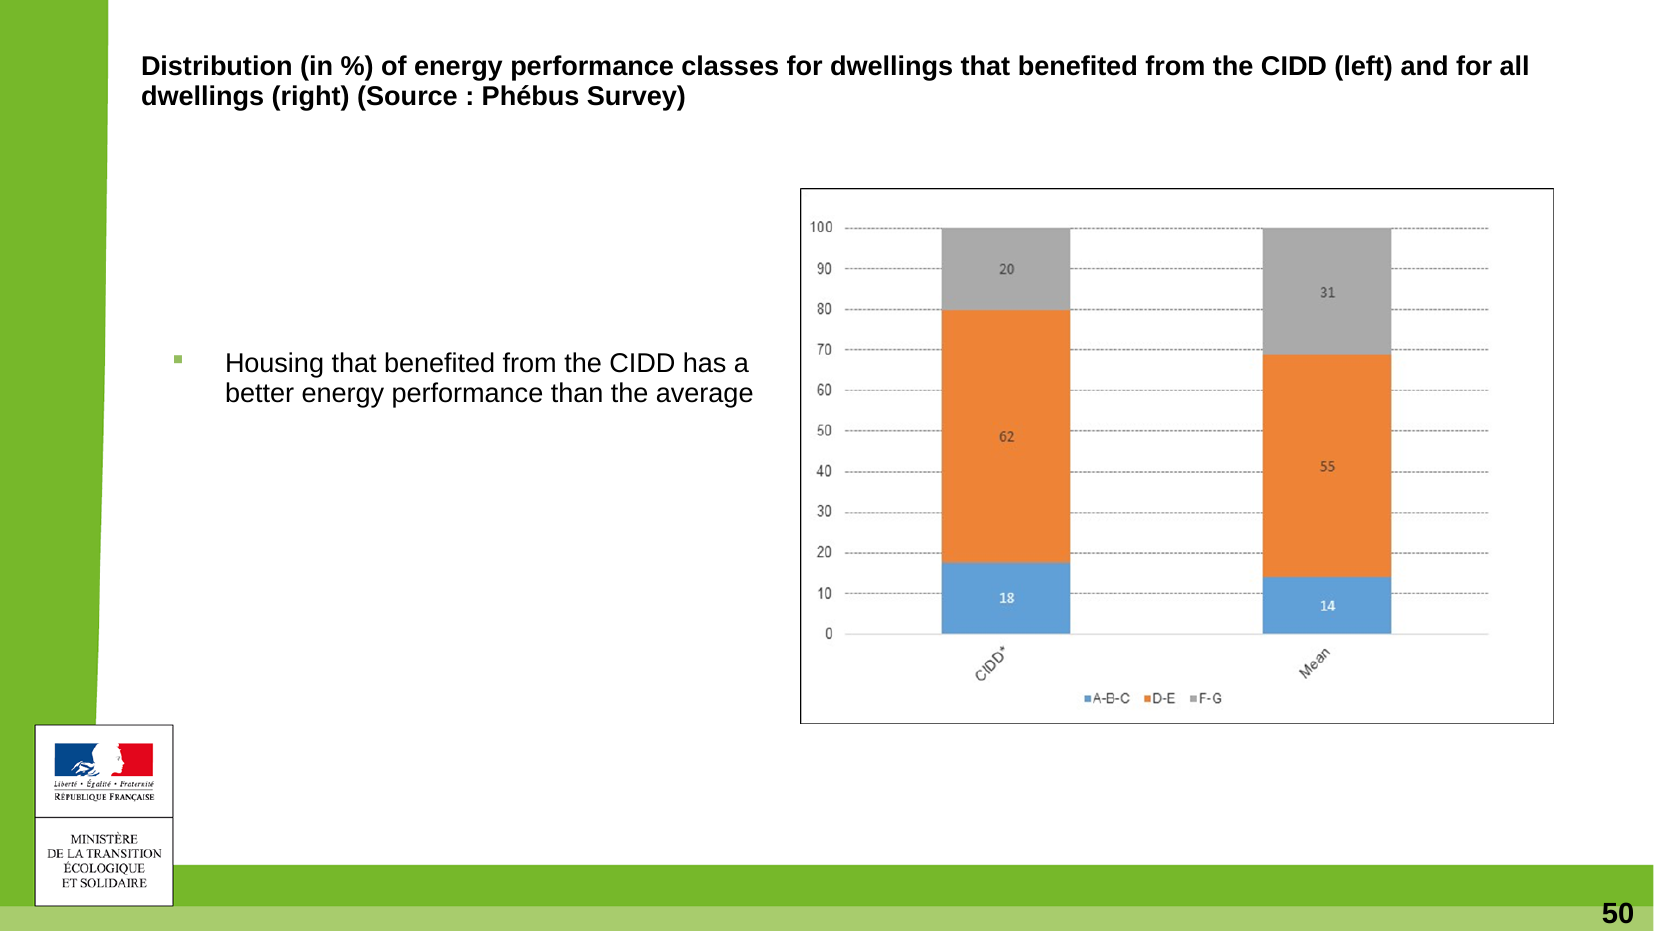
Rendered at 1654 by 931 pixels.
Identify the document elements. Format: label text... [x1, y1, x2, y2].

picture [0, 0, 1654, 931]
title Distribution (in %) of energy performance classes for dwellings that benefited from the CIDD (left) and for all dwellings (right) (Source : Phébus Survey) [141, 11, 1574, 151]
list Housing that benefited from the CIDD has a better energy performance than the average [154, 348, 762, 513]
